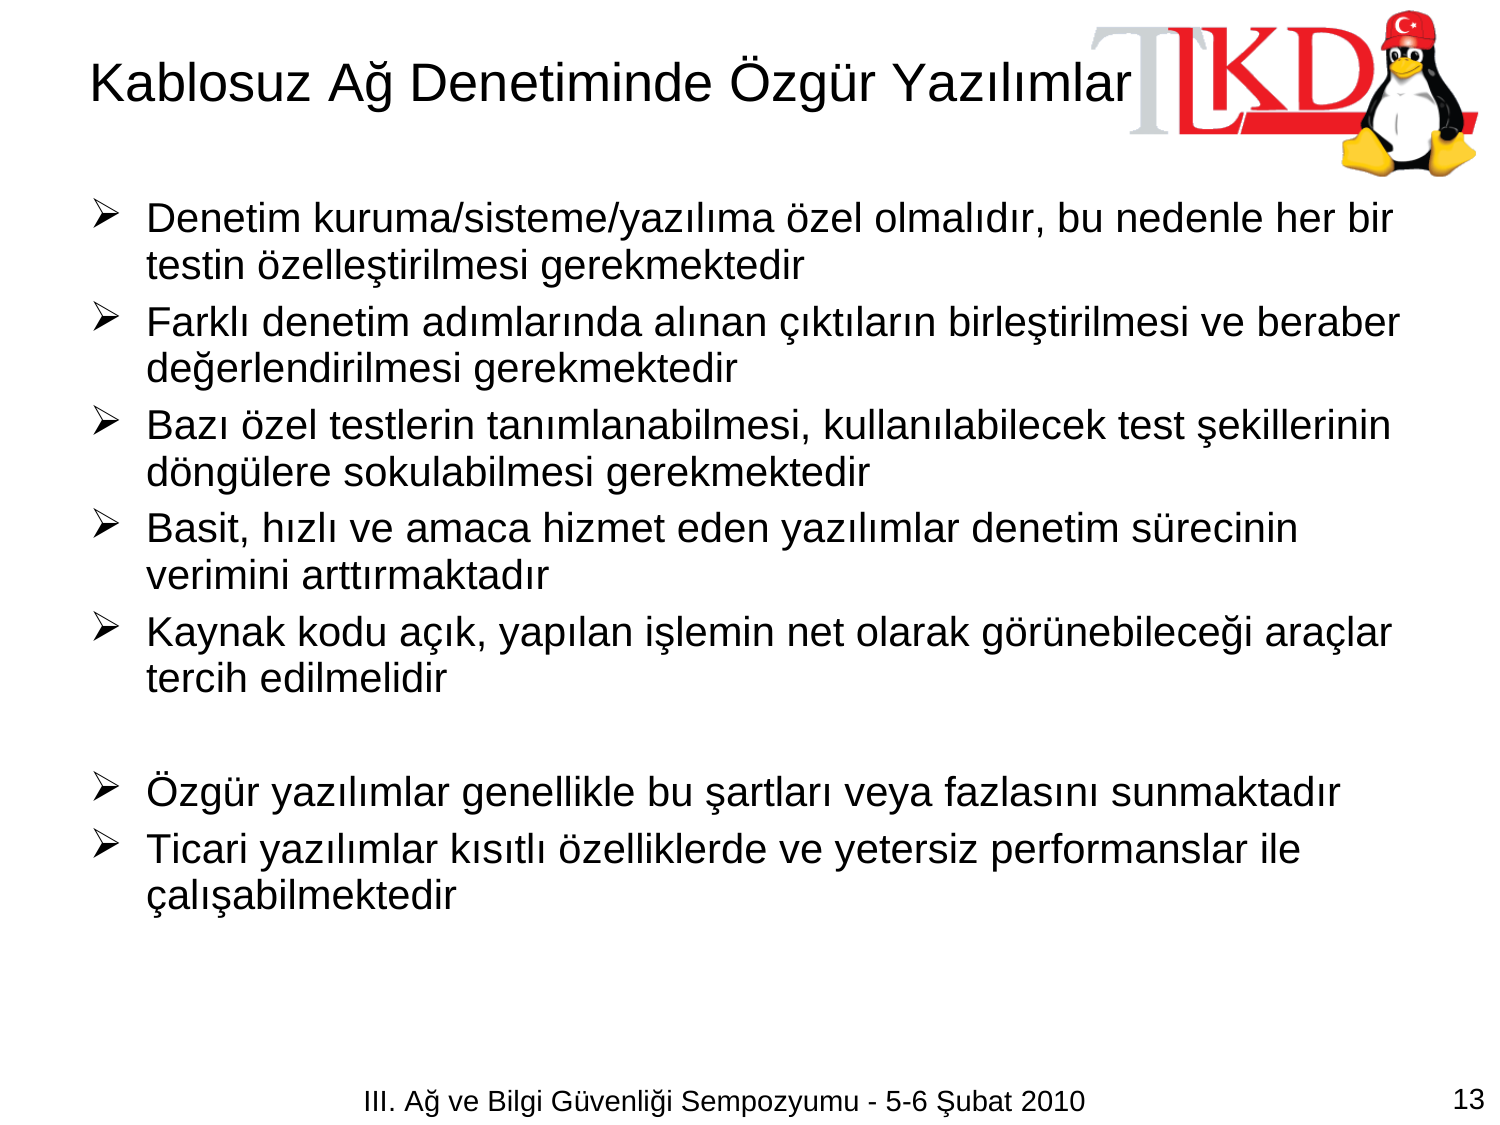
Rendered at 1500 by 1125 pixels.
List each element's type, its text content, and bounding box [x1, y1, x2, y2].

list Denetim kuruma/sisteme/yazılıma özel olmalıdır, bu nedenle her bir testin özelleştirilmesi gerekmektedir Farklı denetim adımlarında alınan çıktıların birleştirilmesi ve beraber değerlendirilmesi gerekmektedir Bazı özel testlerin tanımlanabilmesi, kullanılabilecek test şekillerinin döngülere sokulabilmesi gerekmektedir Basit, hızlı ve amaca hizmet eden yazılımlar denetim sürecinin verimini arttırmaktadır Kaynak kodu açık, yapılan işlemin net olarak görünebileceği araçlar tercih edilmelidir Özgür yazılımlar genellikle bu şartları veya fazlasını sunmaktadır Ticari yazılımlar kısıtlı özelliklerde ve yetersiz performanslar ile çalışabilmektedir [75, 187, 1426, 1005]
picture [1087, 0, 1491, 188]
title Kablosuz Ağ Denetiminde Özgür Yazılımlar [75, 45, 1163, 166]
